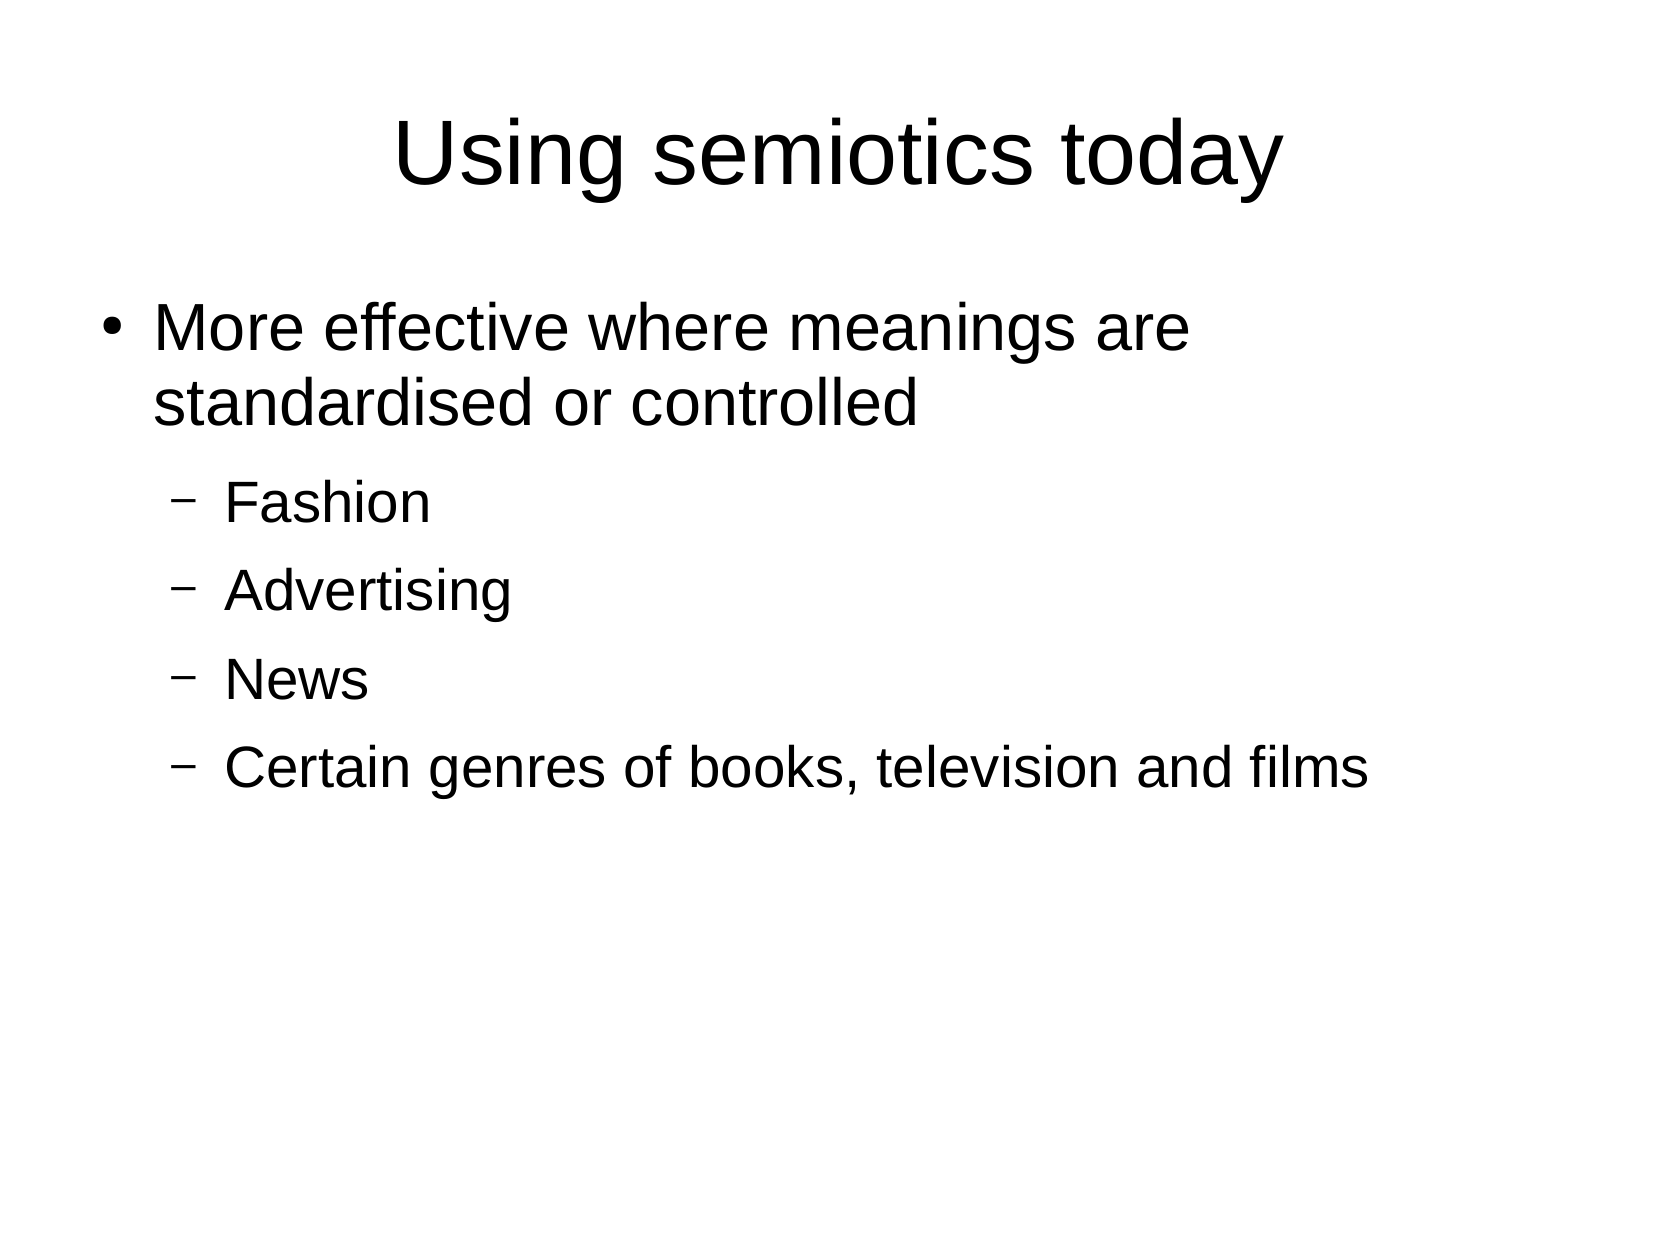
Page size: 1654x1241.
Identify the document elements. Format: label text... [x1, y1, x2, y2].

list More effective where meanings are standardised or controlled Fashion Advertising News Certain genres of books, television and films [82, 290, 1571, 1010]
title Using semiotics today [82, 49, 1571, 257]
